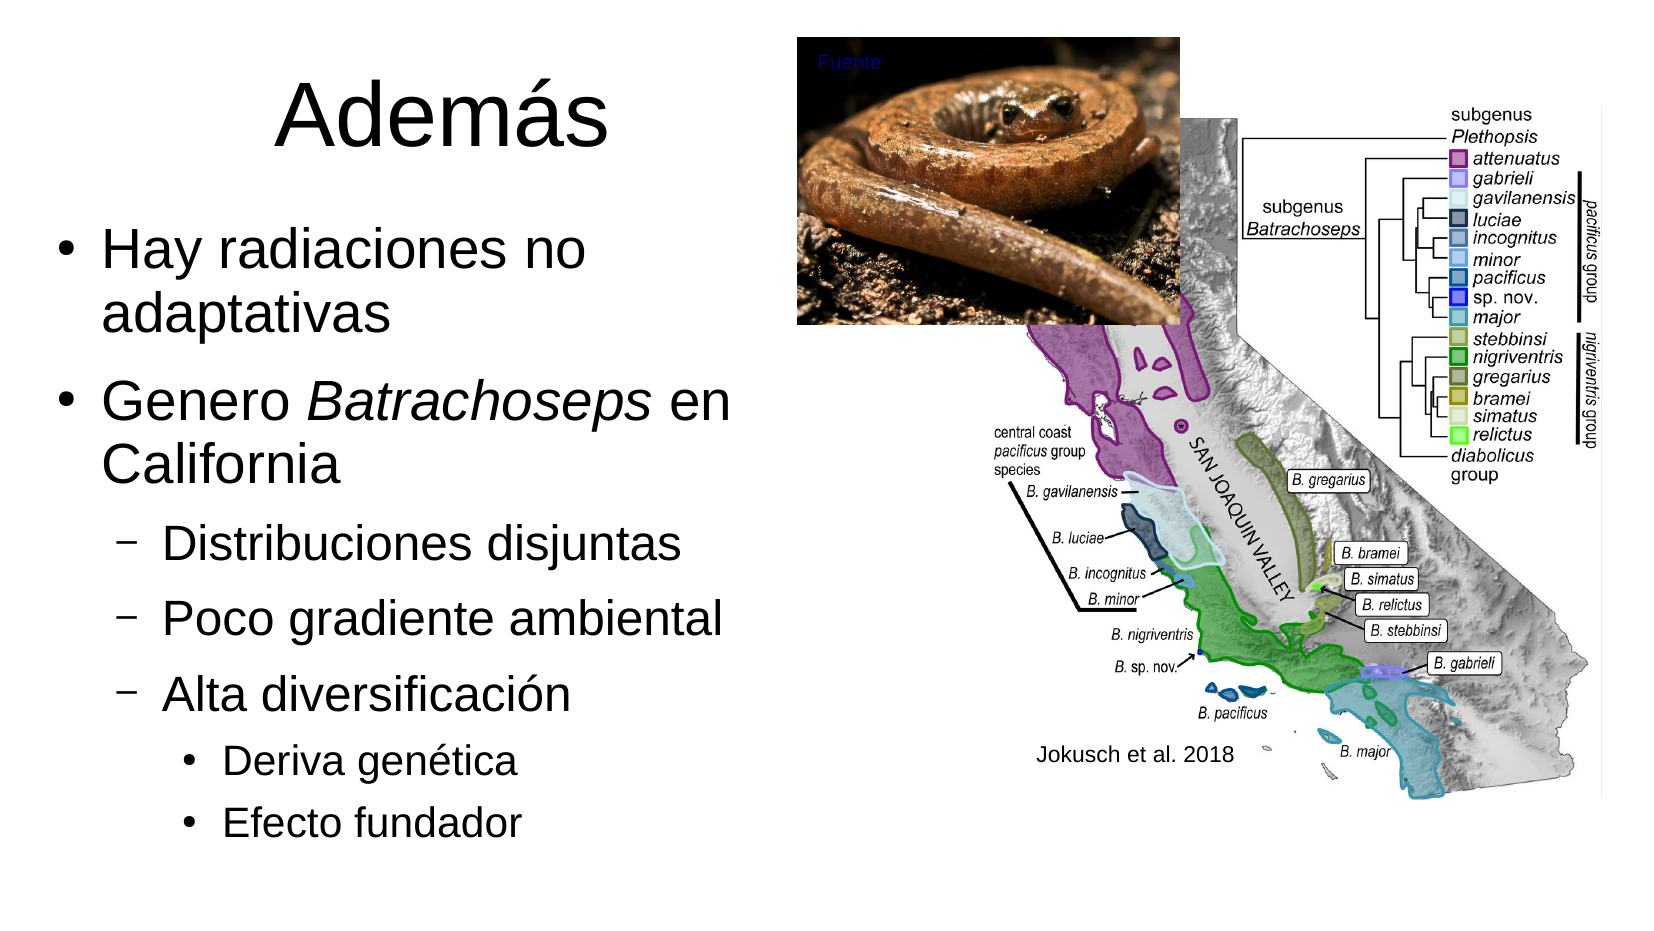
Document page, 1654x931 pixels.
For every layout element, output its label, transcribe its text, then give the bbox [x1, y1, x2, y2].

picture [797, 37, 1607, 806]
text_box Jokusch et al. 2018 [1021, 734, 1250, 775]
text_box Fuente [802, 43, 897, 82]
title Además [0, 37, 797, 193]
list Hay radiaciones no adaptativas Genero Batrachoseps en California Distribuciones disjuntas Poco gradiente ambiental Alta diversificación Deriva genética Efecto fundador [41, 217, 768, 857]
